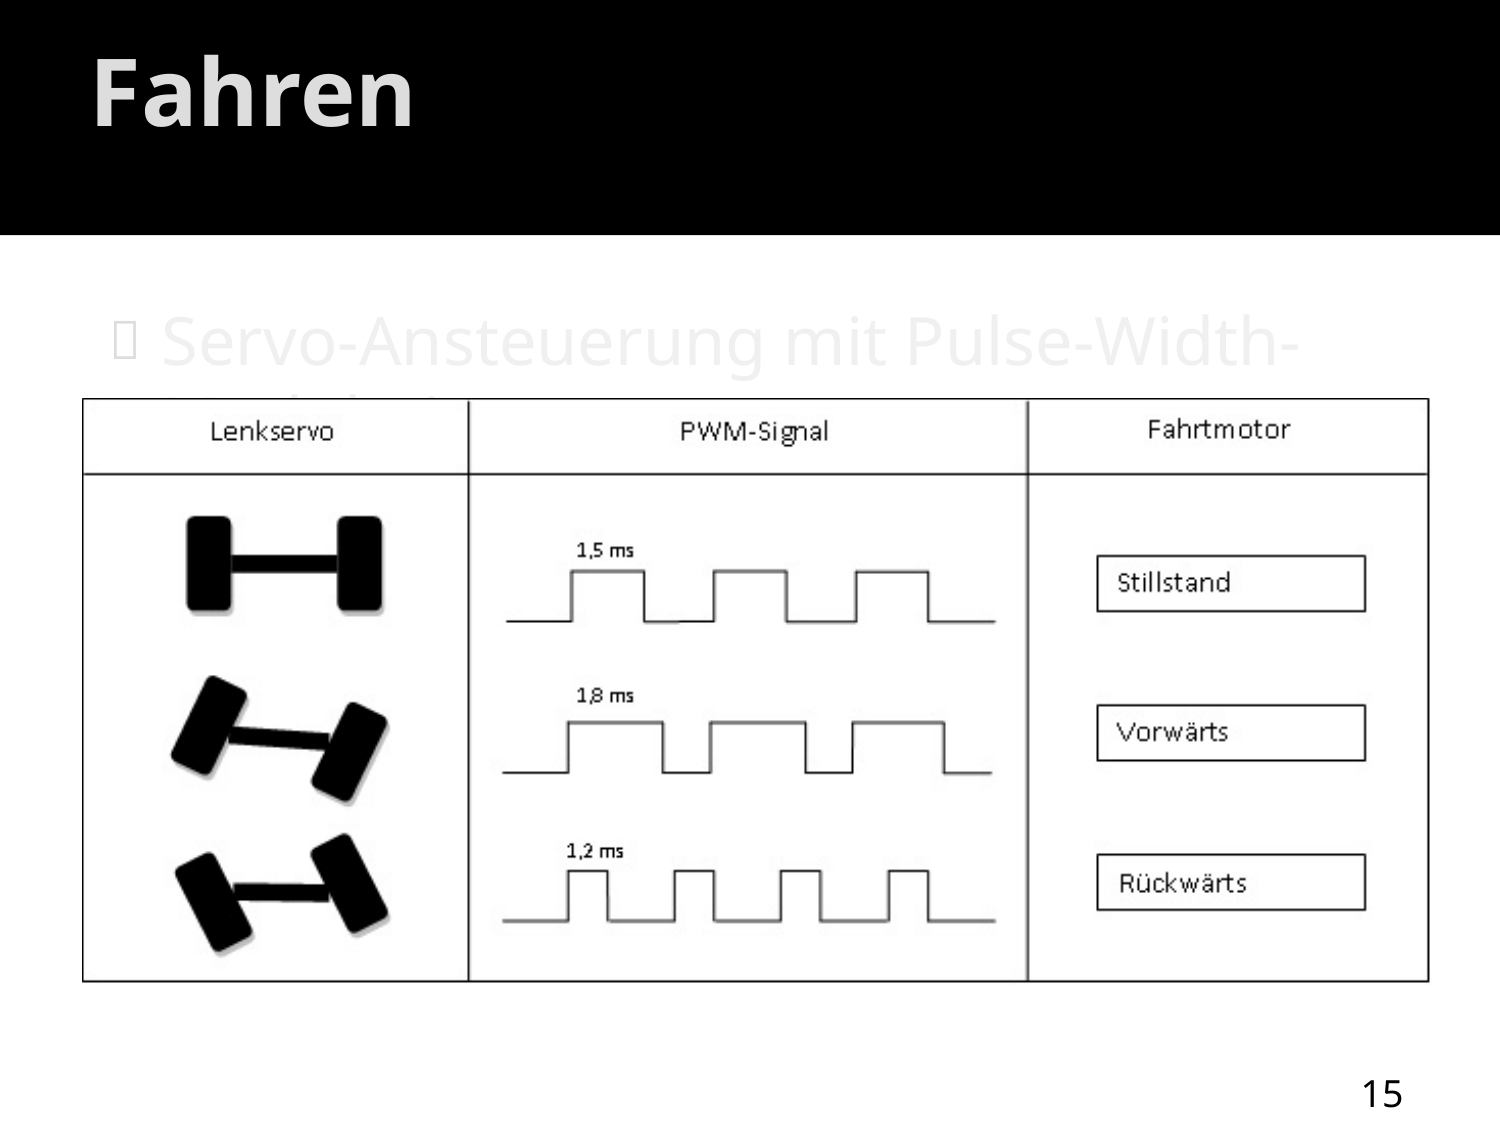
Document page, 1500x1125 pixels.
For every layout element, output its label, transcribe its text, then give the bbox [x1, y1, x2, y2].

list Servo-Ansteuerung mit Pulse-Width-Modulation [75, 291, 1425, 1050]
title Fahren [75, 25, 1425, 231]
picture [82, 398, 1432, 985]
slide_number <Nummer> [1345, 1062, 1467, 1108]
